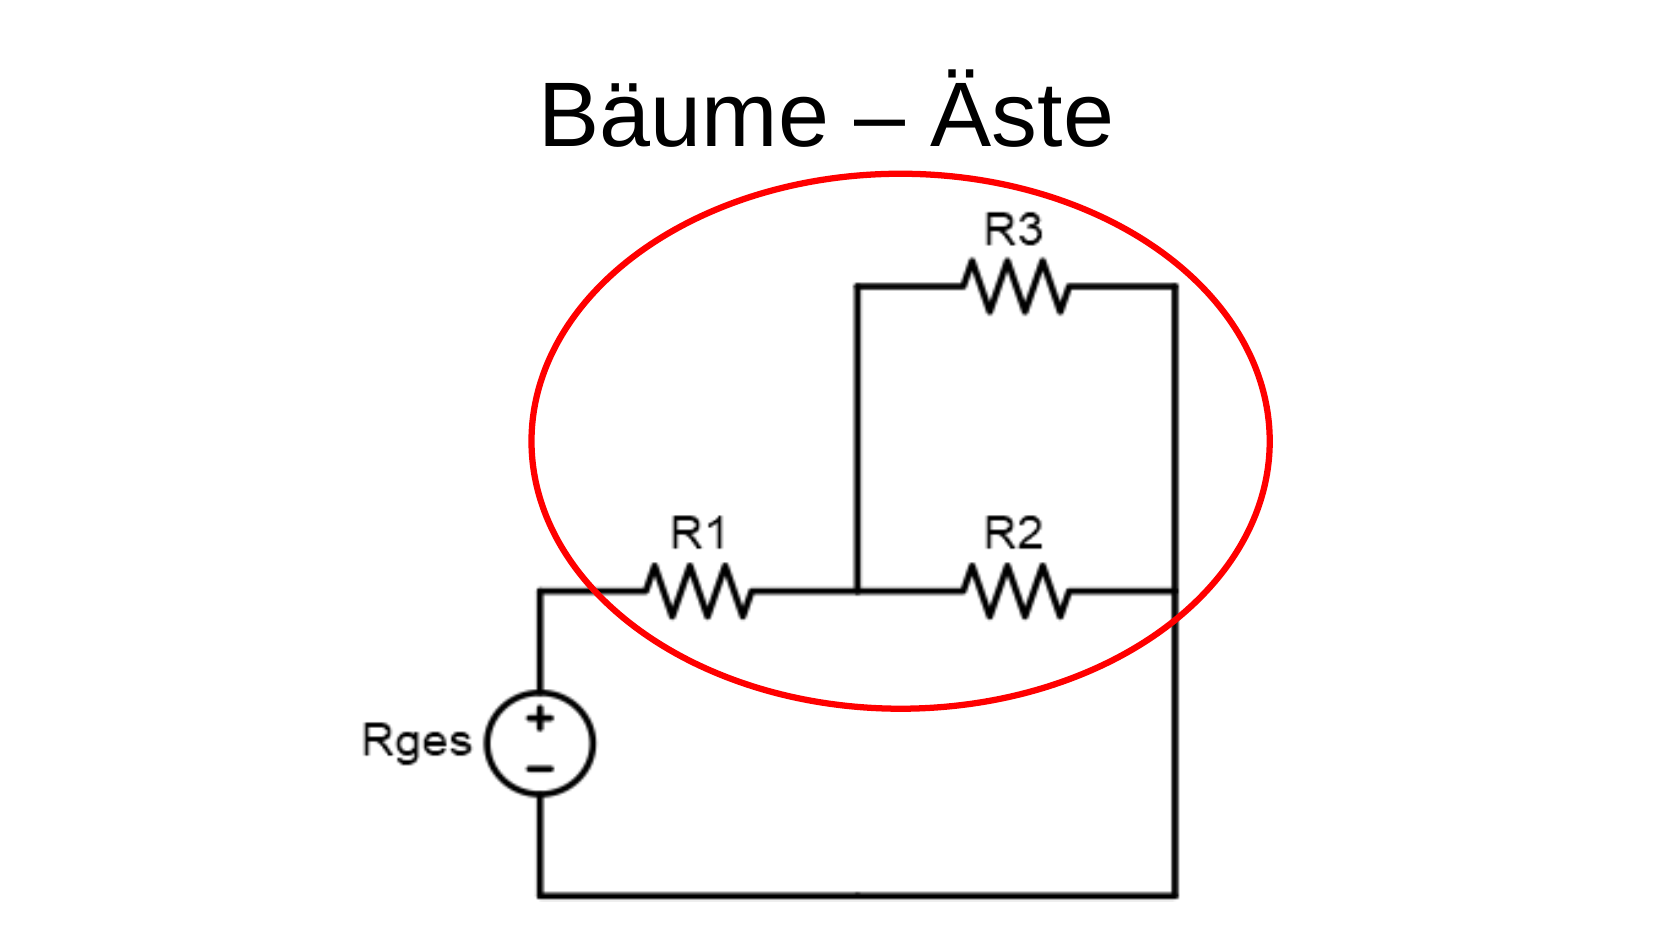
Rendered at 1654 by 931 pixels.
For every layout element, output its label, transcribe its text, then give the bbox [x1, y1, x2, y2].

picture [354, 173, 1182, 902]
picture [535, 177, 1182, 705]
title Bäume – Äste [82, 37, 1571, 193]
picture [960, 173, 1182, 263]
